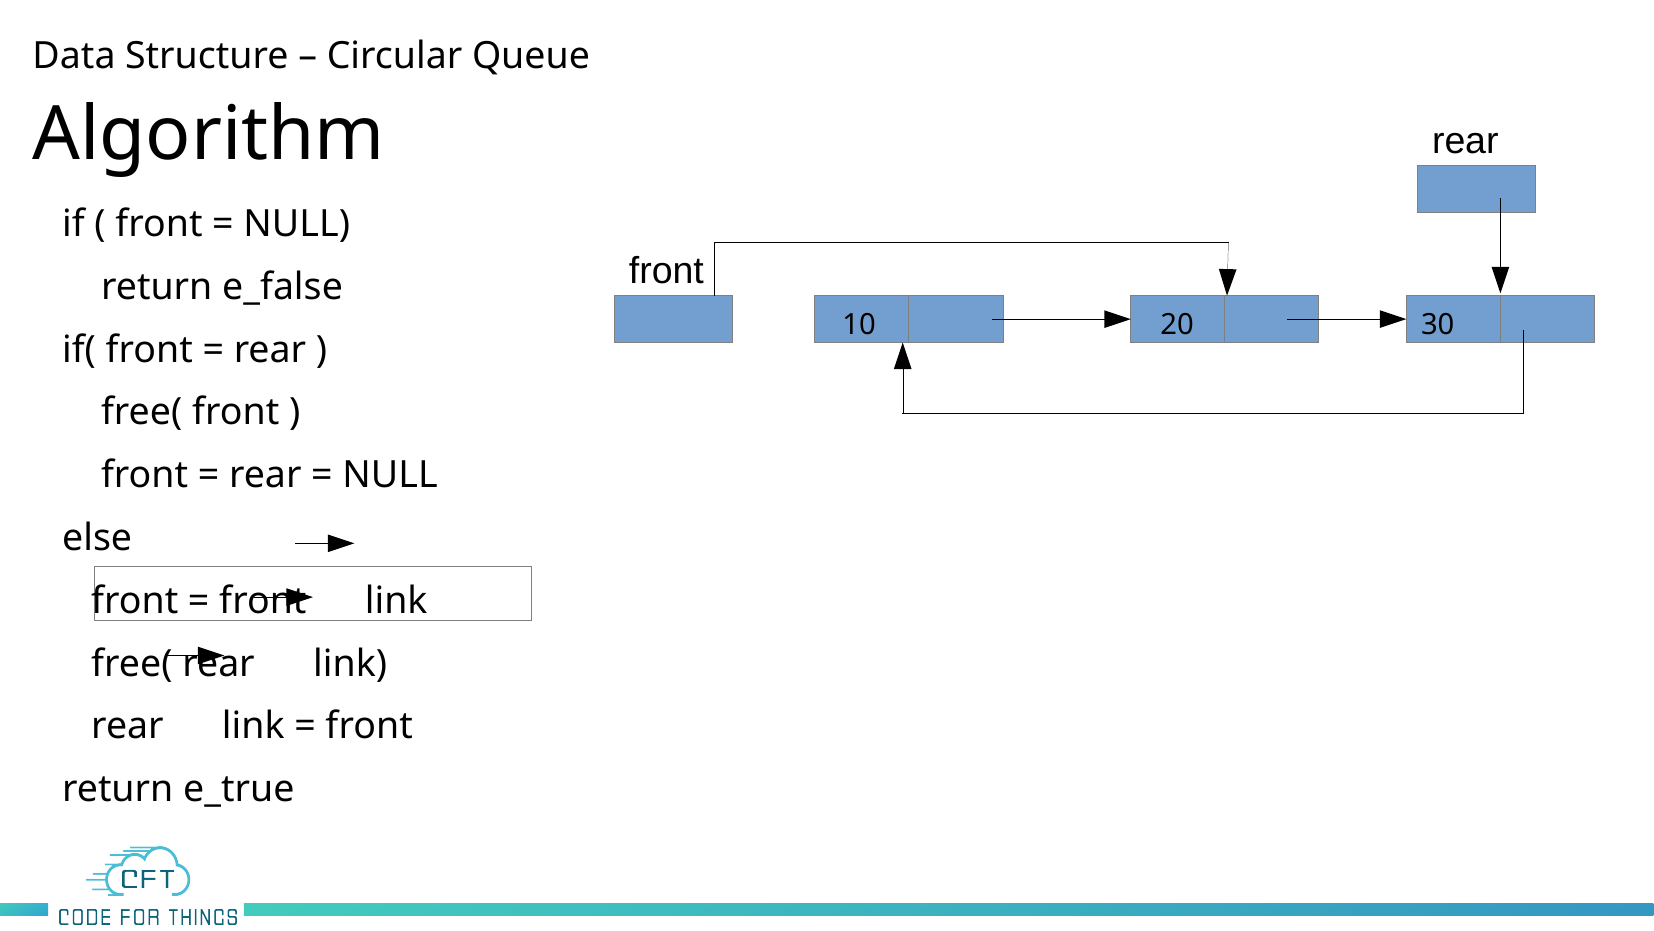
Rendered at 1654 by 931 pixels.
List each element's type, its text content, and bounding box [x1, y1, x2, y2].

text_box [614, 295, 733, 343]
text_box 20 [1145, 295, 1228, 345]
text_box [910, 295, 1004, 343]
text_box [1417, 165, 1536, 213]
text_box [1228, 295, 1319, 343]
text_box front [614, 242, 730, 300]
text_box 10 [827, 295, 910, 345]
text_box rear [1417, 112, 1533, 170]
text_box [1130, 295, 1145, 343]
text_box [814, 295, 827, 343]
text_box if ( front = NULL) return e_false if( front = rear ) free( front ) front = rear = NULL else front = front link free( rear link) rear link = front return e_true [0, 188, 715, 857]
text_box [1488, 295, 1595, 343]
title Data Structure – Circular Queue Algorithm [32, 11, 1524, 199]
picture [59, 857, 237, 925]
text_box 30 [1406, 295, 1488, 345]
